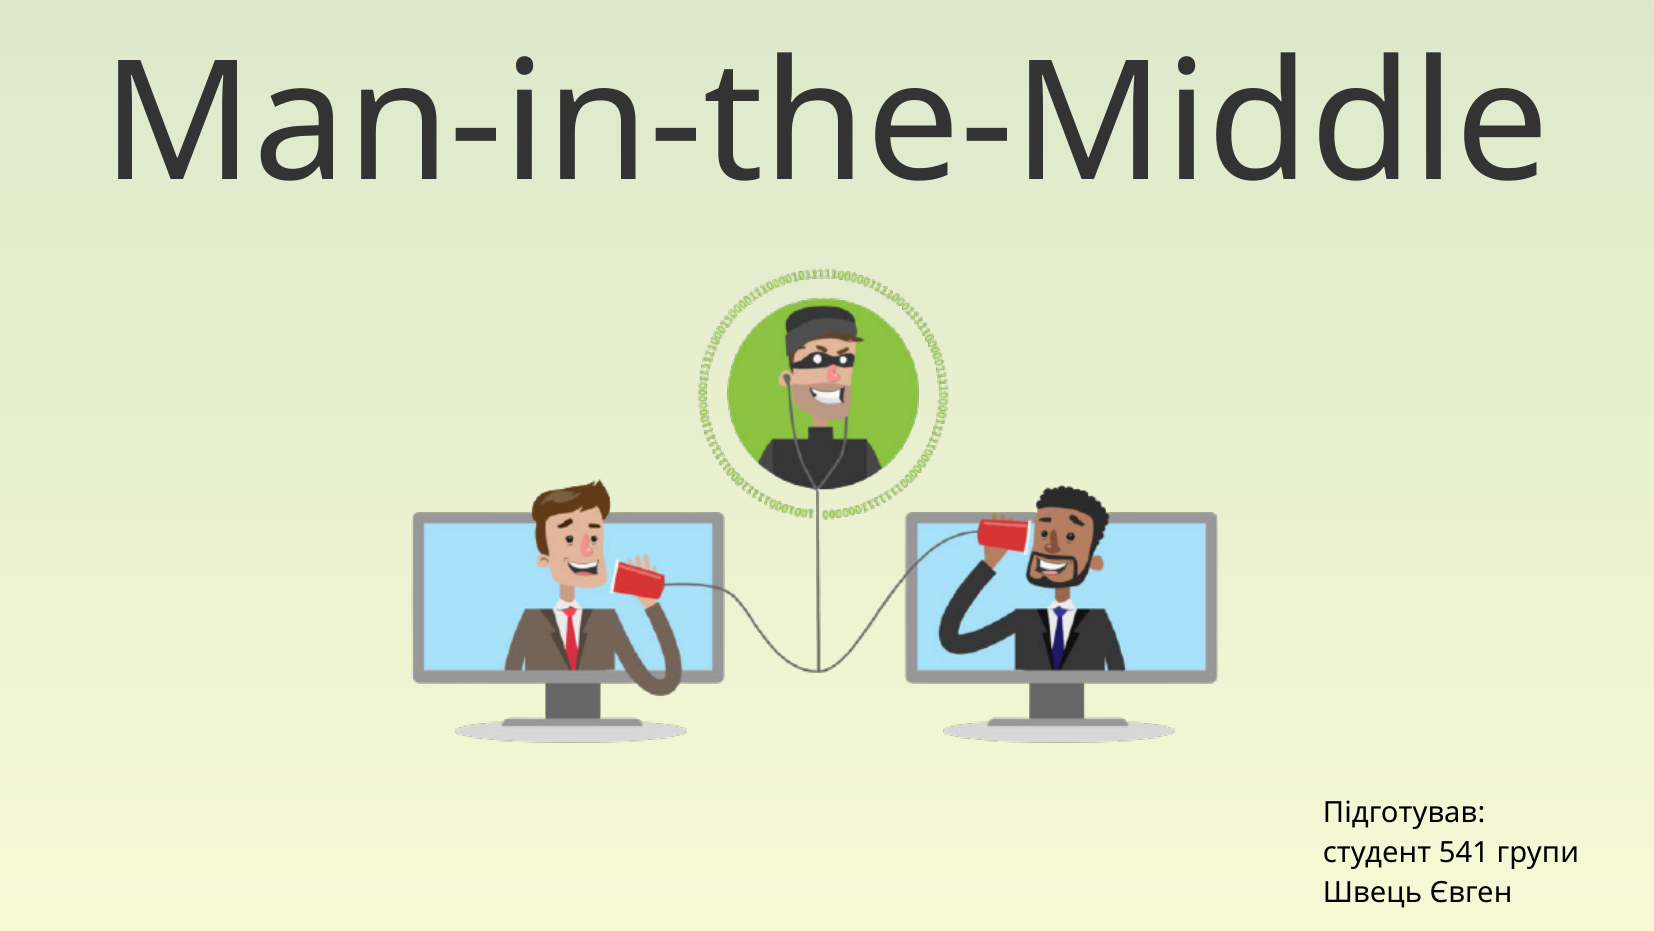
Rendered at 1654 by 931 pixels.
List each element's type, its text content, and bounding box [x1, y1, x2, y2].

title Man-in-the-Middle [82, 31, 1571, 199]
subtitle Підготував: студент 541 групи Швець Євген [1322, 791, 1642, 910]
picture [360, 247, 1270, 759]
